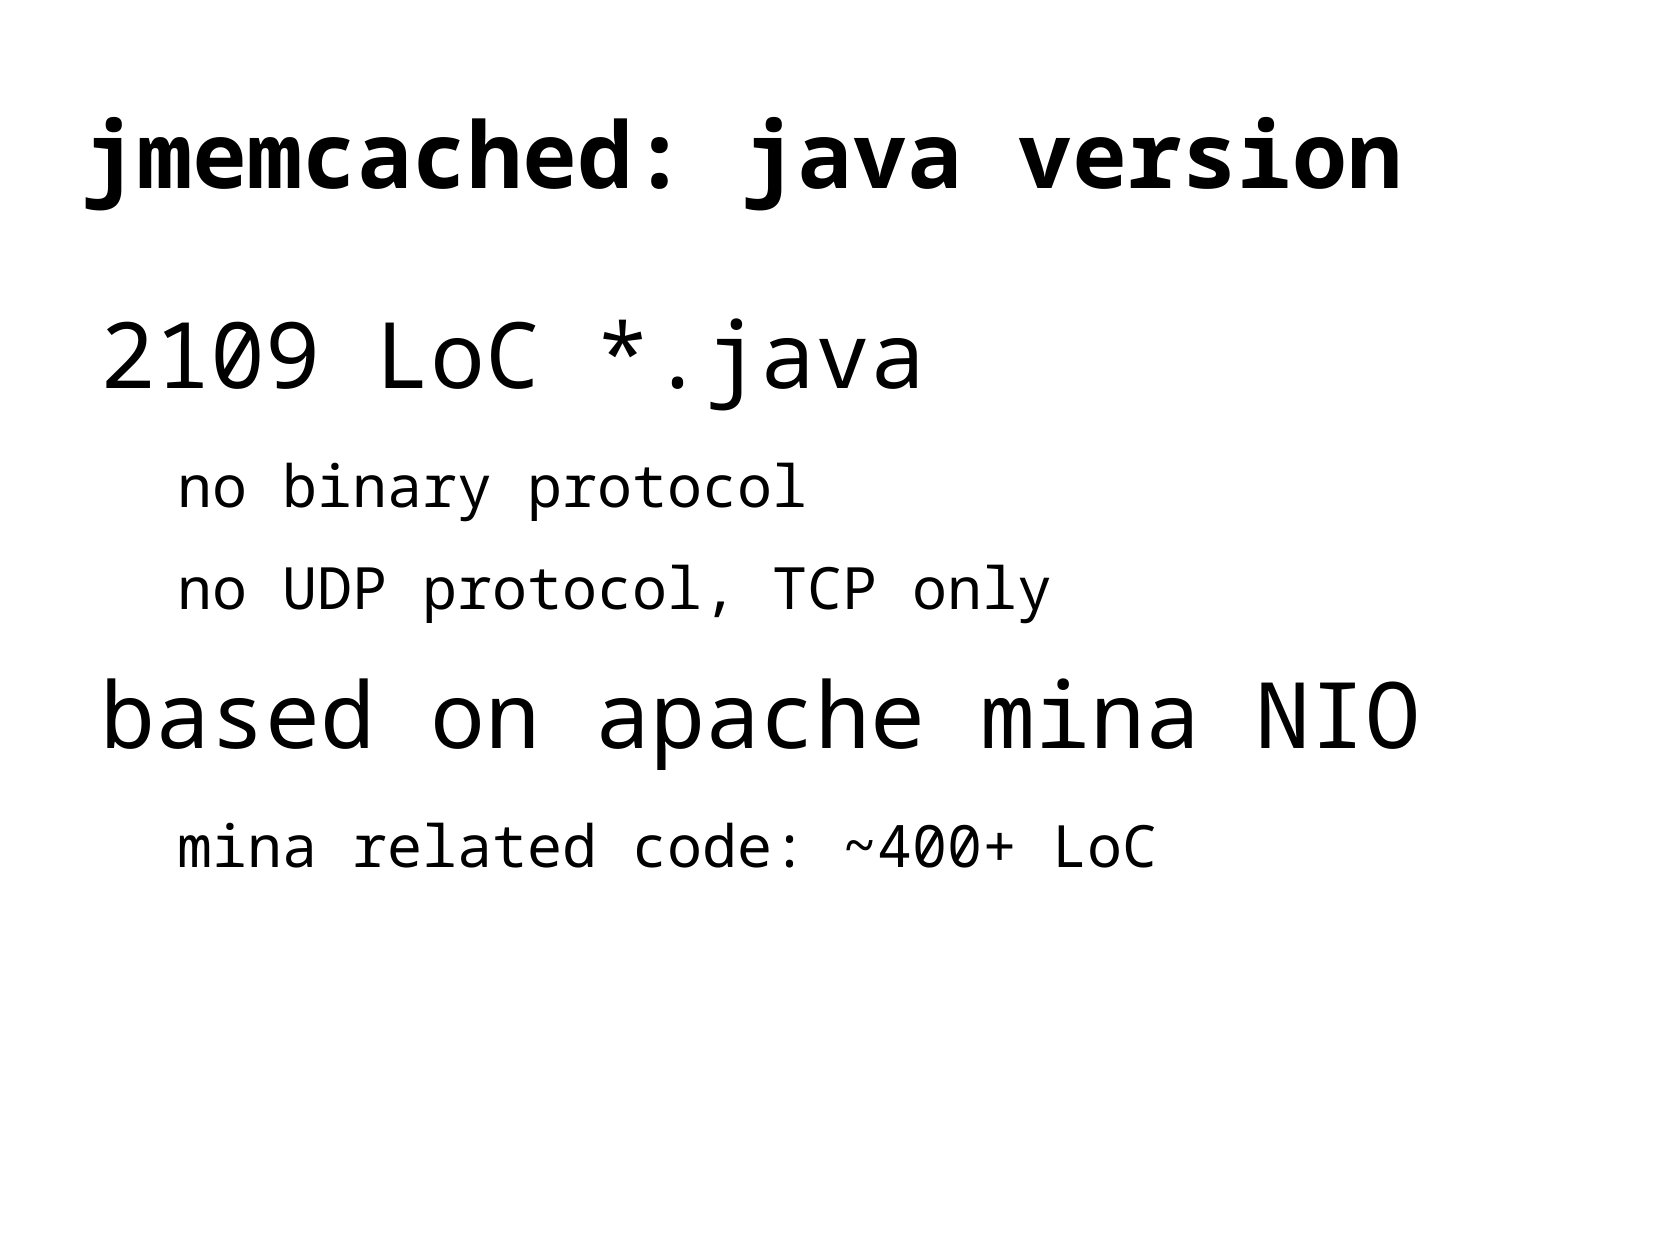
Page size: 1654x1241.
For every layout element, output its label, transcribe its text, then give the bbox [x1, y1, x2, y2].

title jmemcached: java version [82, 49, 1571, 257]
list 2109 LoC *.java no binary protocol no UDP protocol, TCP only based on apache mina NIO mina related code: ~400+ LoC [82, 290, 1571, 1094]
